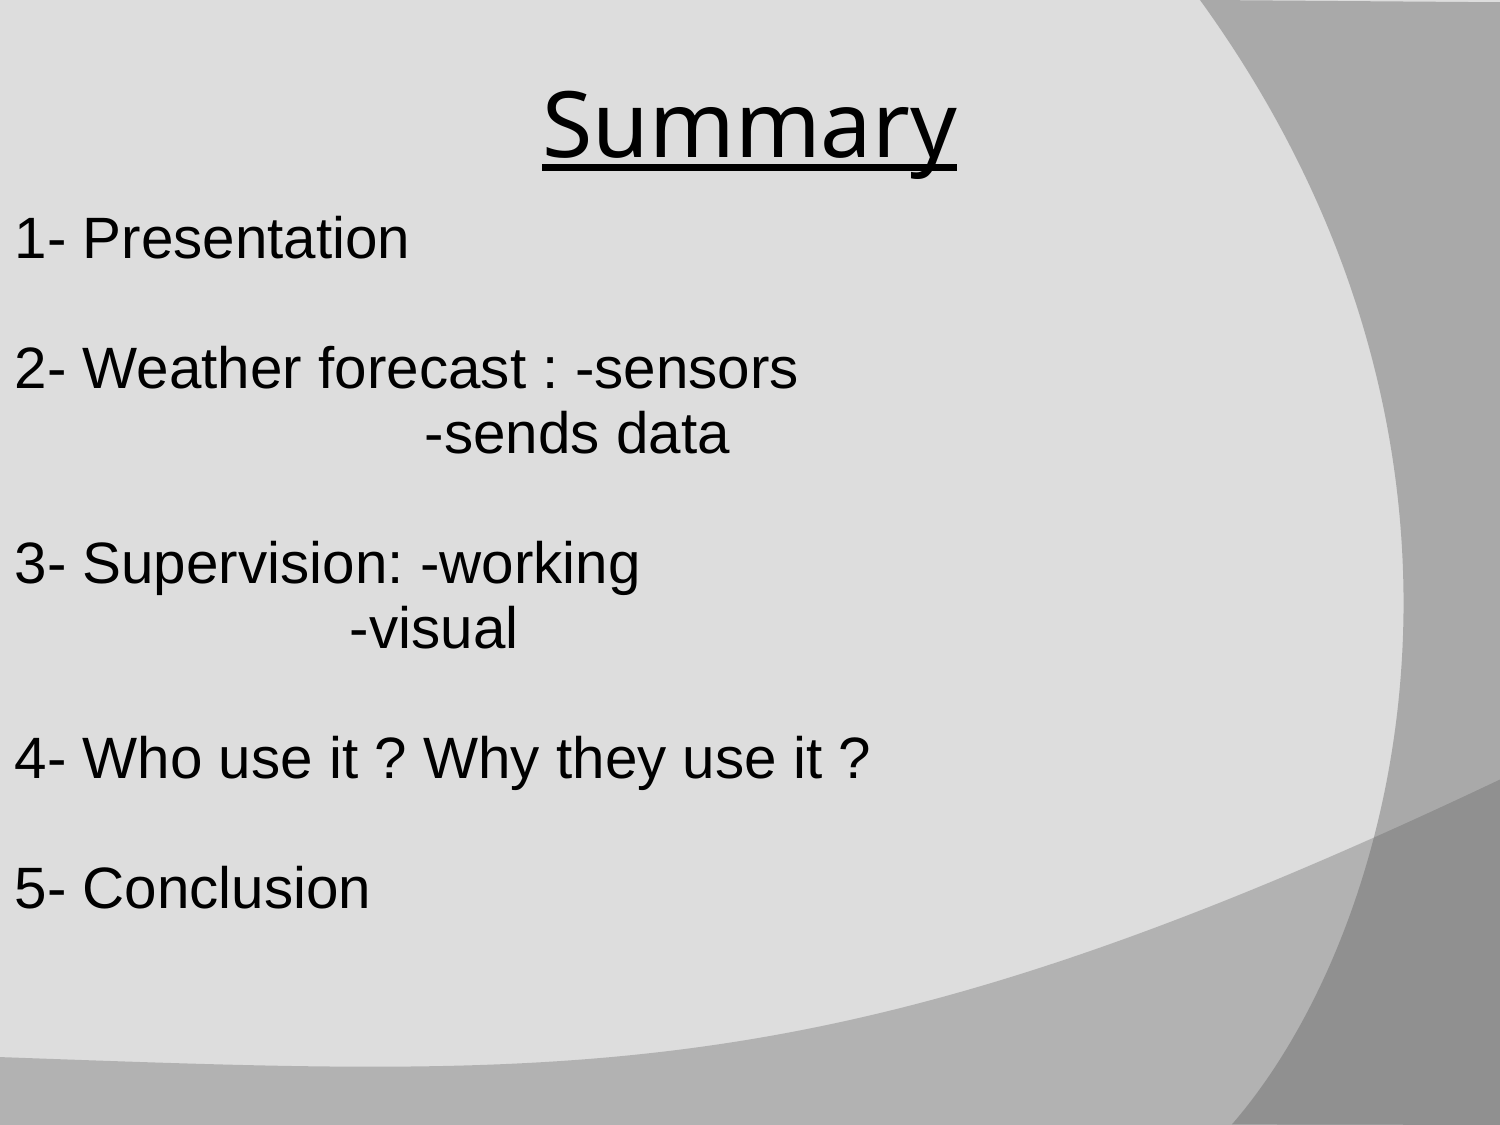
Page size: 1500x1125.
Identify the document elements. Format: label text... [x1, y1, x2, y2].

text_box Summary [0, 42, 1500, 202]
text_box 1- Presentation 2- Weather forecast : -sensors -sends data 3- Supervision: -working -visual 4- Who use it ? Why they use it ? 5- Conclusion [0, 198, 1117, 976]
